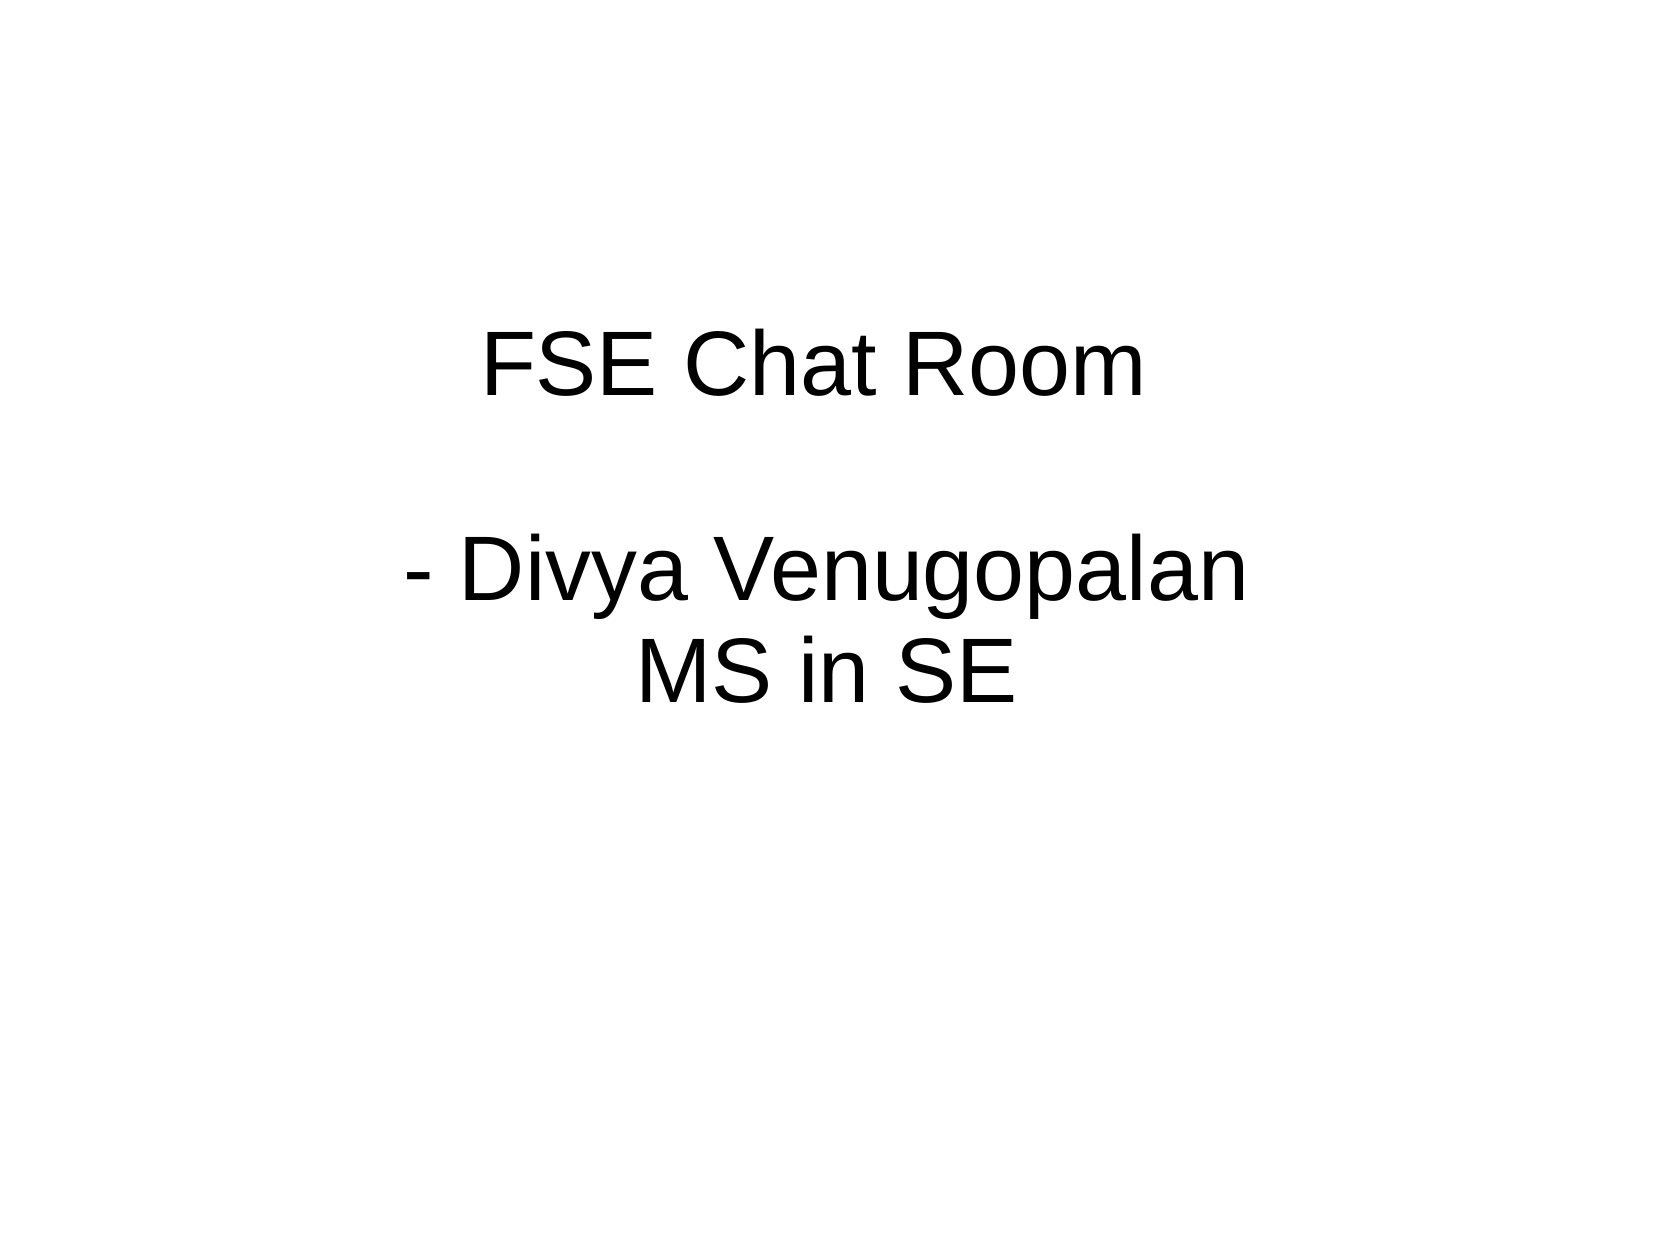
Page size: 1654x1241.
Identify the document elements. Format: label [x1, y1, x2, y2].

subtitle [82, 290, 1571, 1010]
